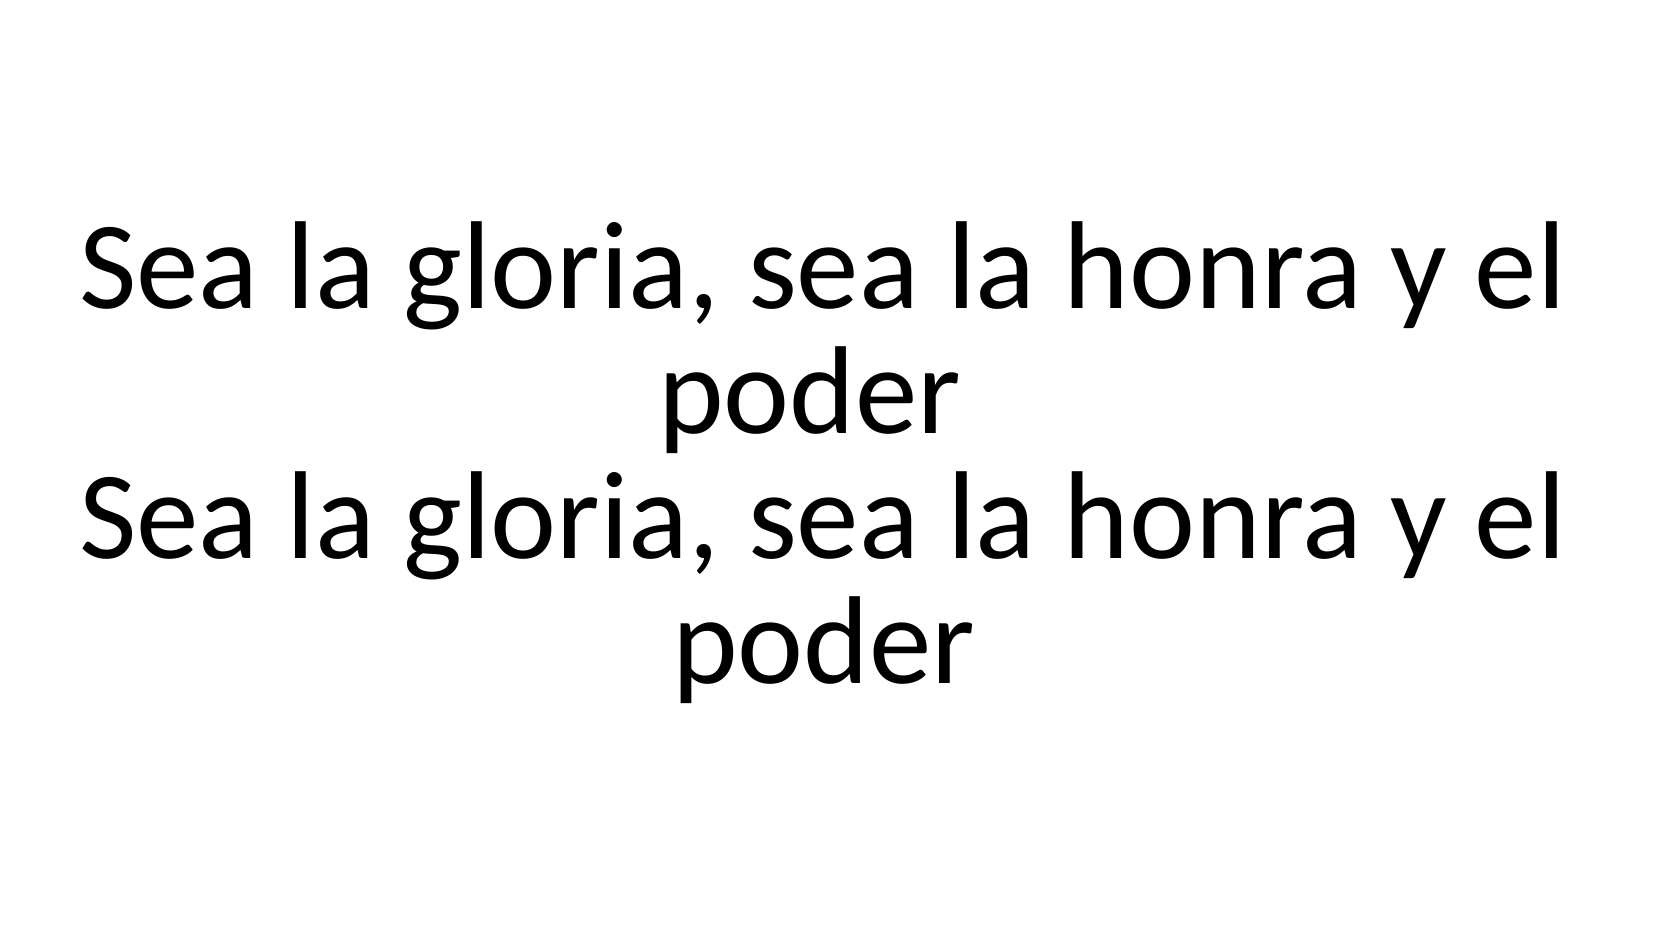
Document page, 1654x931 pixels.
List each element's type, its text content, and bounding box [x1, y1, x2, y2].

title Sea la gloria, sea la honra y el poder Sea la gloria, sea la honra y el poder [0, 0, 1654, 931]
